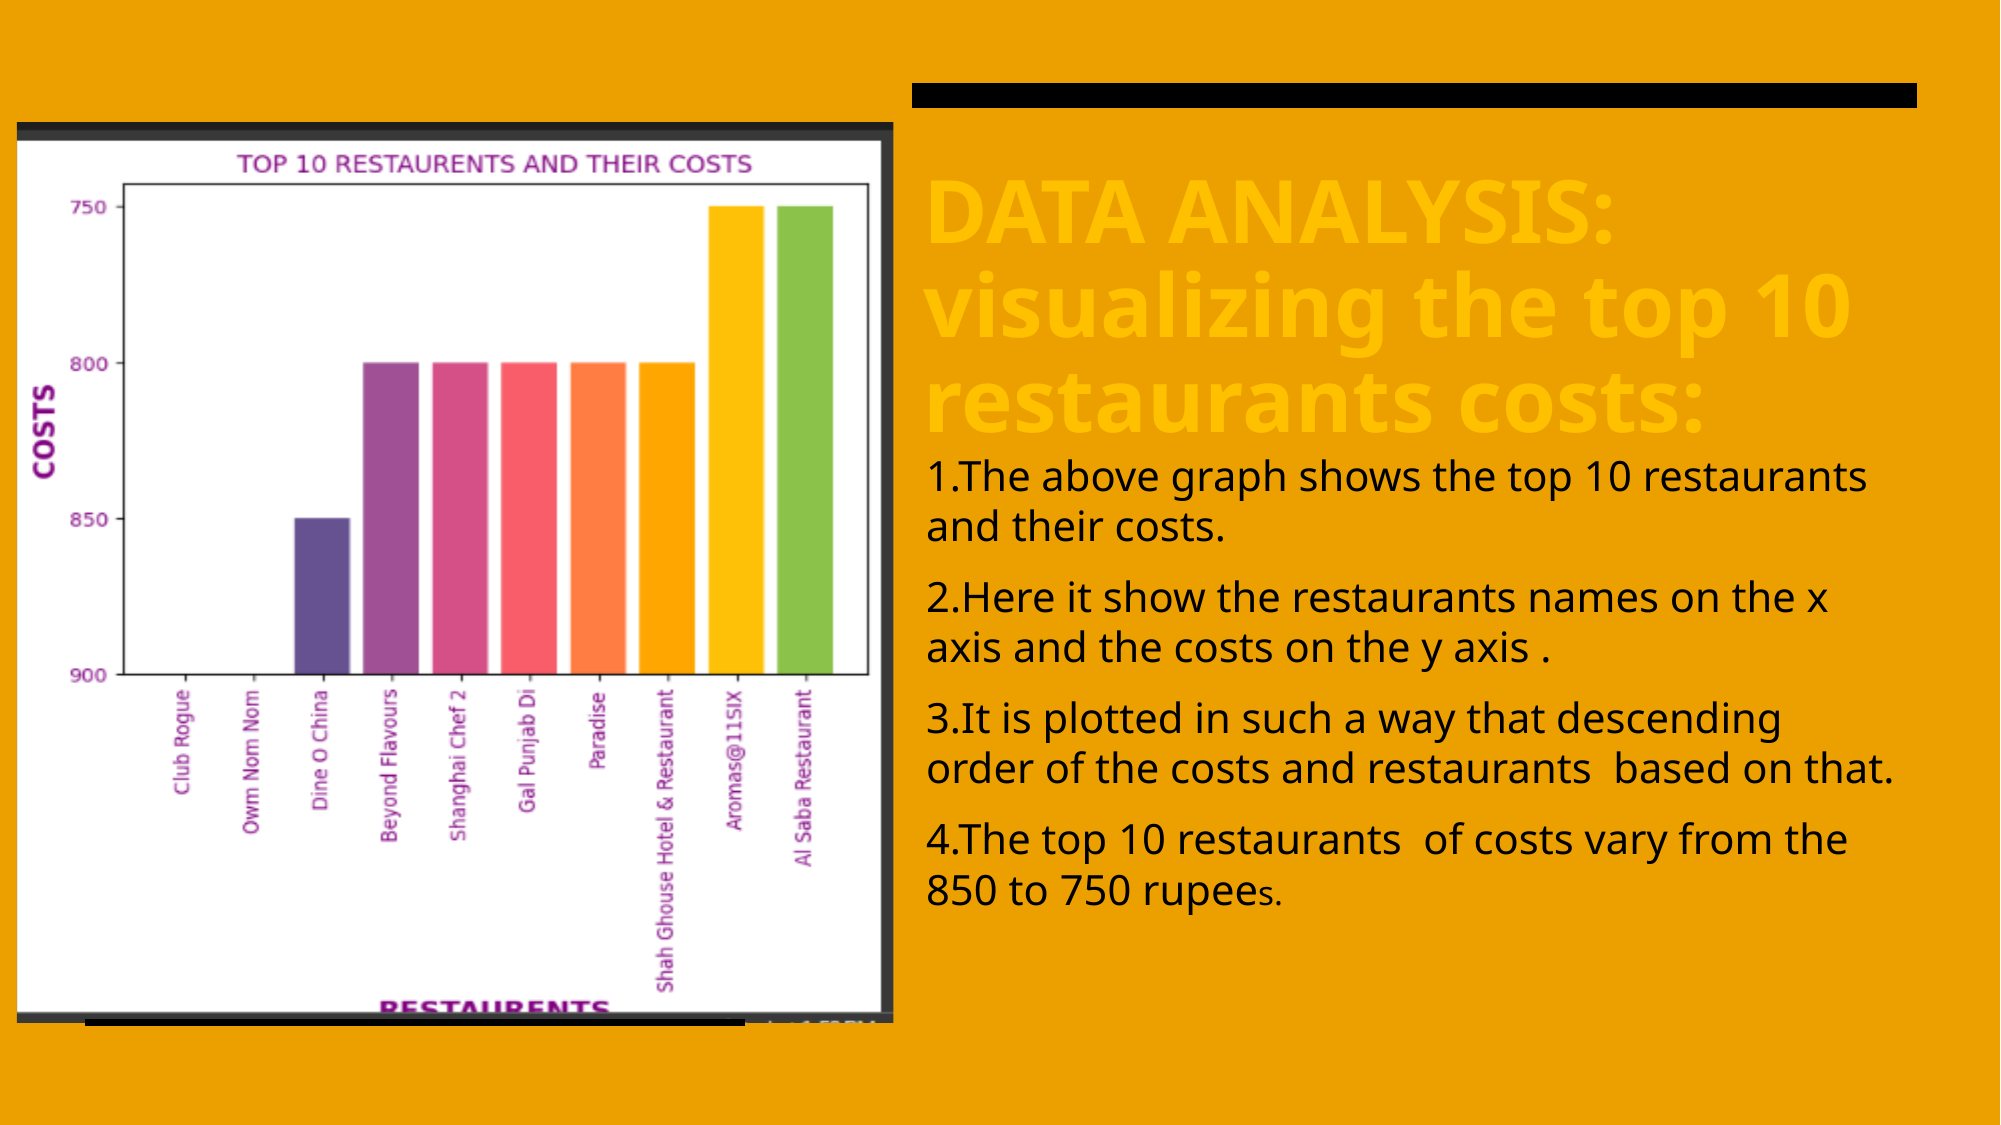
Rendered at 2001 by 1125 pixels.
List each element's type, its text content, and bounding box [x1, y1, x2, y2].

title DATA ANALYSIS: visualizing the top 10 restaurants costs: [908, 160, 1917, 478]
text_box [0, 0, 2000, 1125]
list 1.The above graph shows the top 10 restaurants and their costs. 2.Here it show the restaurants names on the x axis and the costs on the y axis . 3.It is plotted in such a way that descending order of the costs and restaurants based on that. 4.The top 10 restaurants of costs vary from the 850 to 750 rupees. [910, 442, 1915, 1072]
picture [16, 122, 894, 1023]
